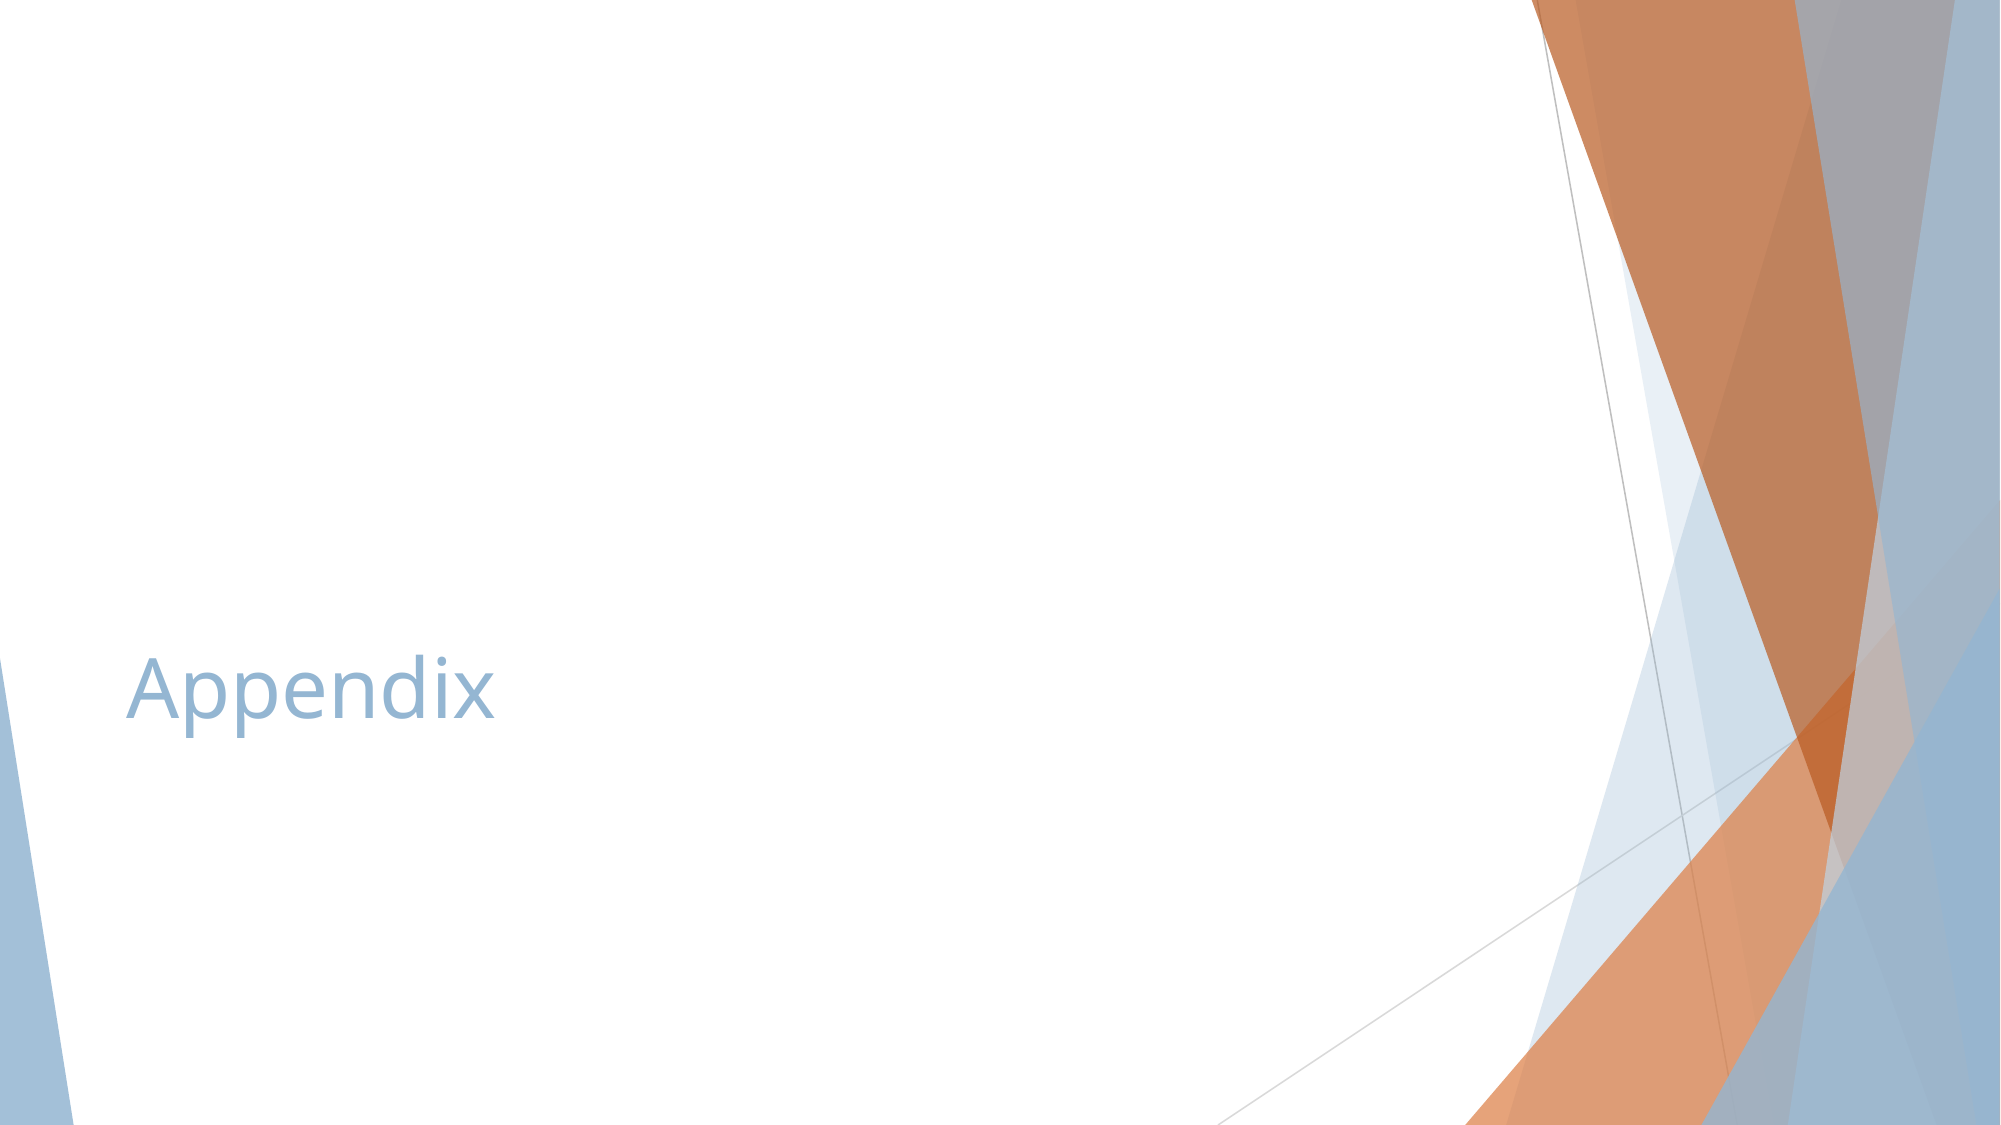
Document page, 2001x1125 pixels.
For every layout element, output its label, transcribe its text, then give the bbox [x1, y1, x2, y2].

title Appendix [111, 443, 1522, 743]
